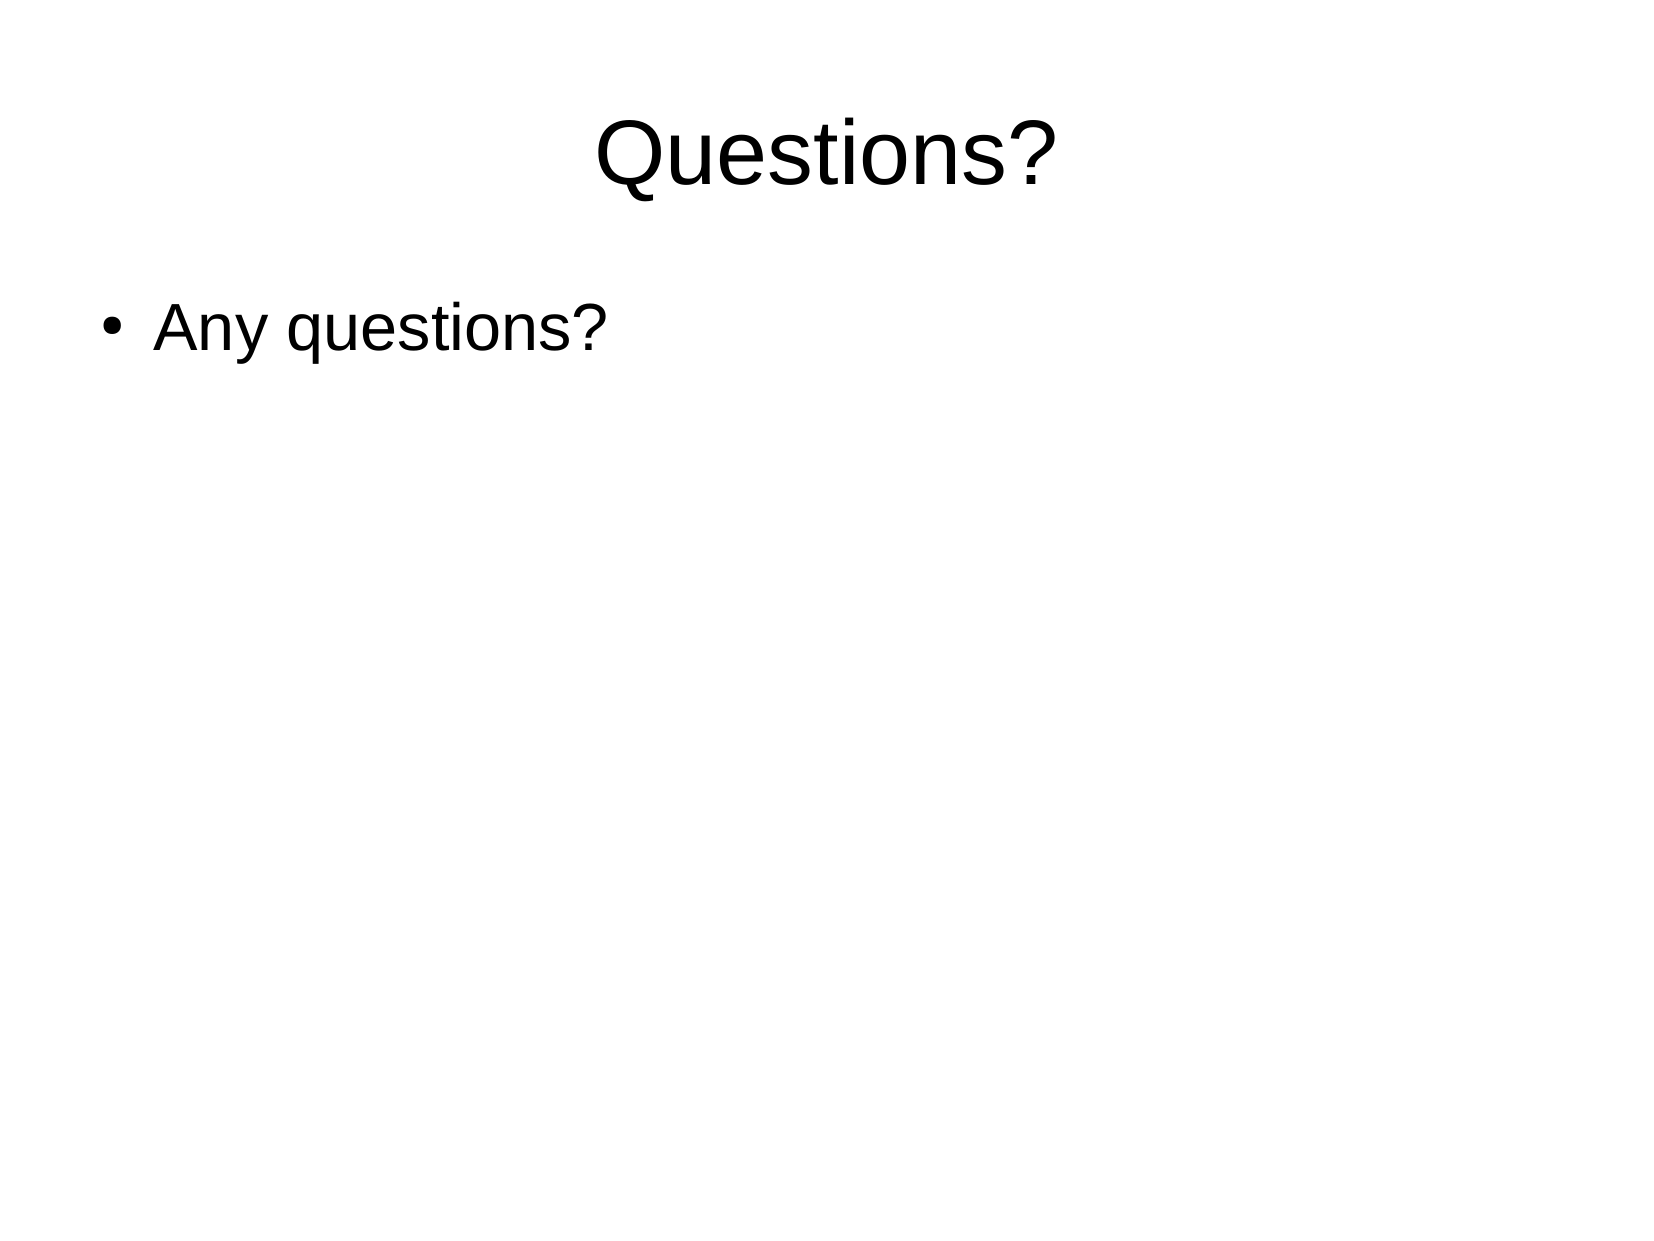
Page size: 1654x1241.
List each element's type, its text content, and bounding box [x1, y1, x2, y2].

title Questions? [82, 49, 1571, 257]
list Any questions? [82, 290, 1571, 1010]
